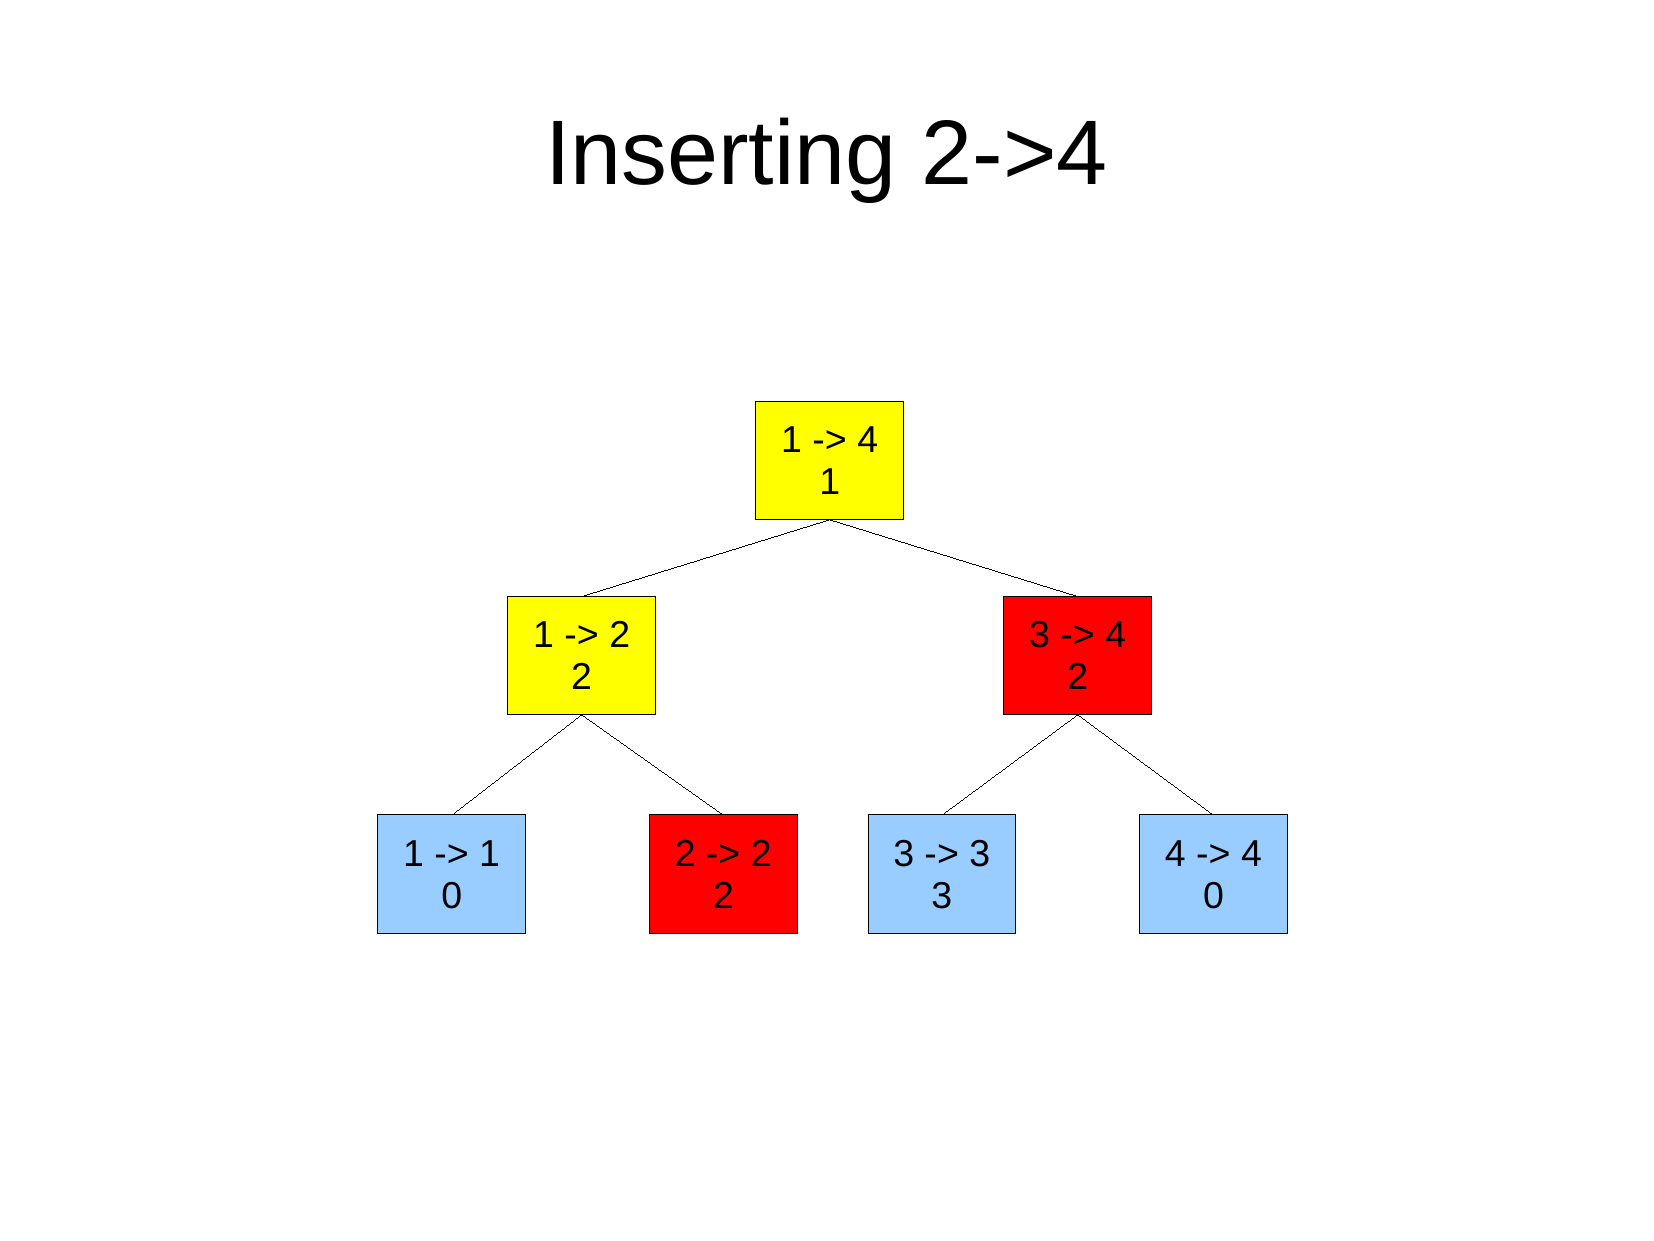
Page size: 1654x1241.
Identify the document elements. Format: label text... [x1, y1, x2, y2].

text_box 3 -> 4 2 [1003, 596, 1152, 715]
text_box 1 -> 1 0 [377, 814, 526, 934]
text_box 1 -> 2 2 [507, 596, 656, 715]
title Inserting 2->4 [82, 49, 1571, 257]
text_box 4 -> 4 0 [1139, 814, 1288, 934]
text_box 3 -> 3 3 [868, 814, 1016, 934]
text_box 1 -> 4 1 [755, 401, 904, 520]
text_box 2 -> 2 2 [649, 814, 798, 934]
